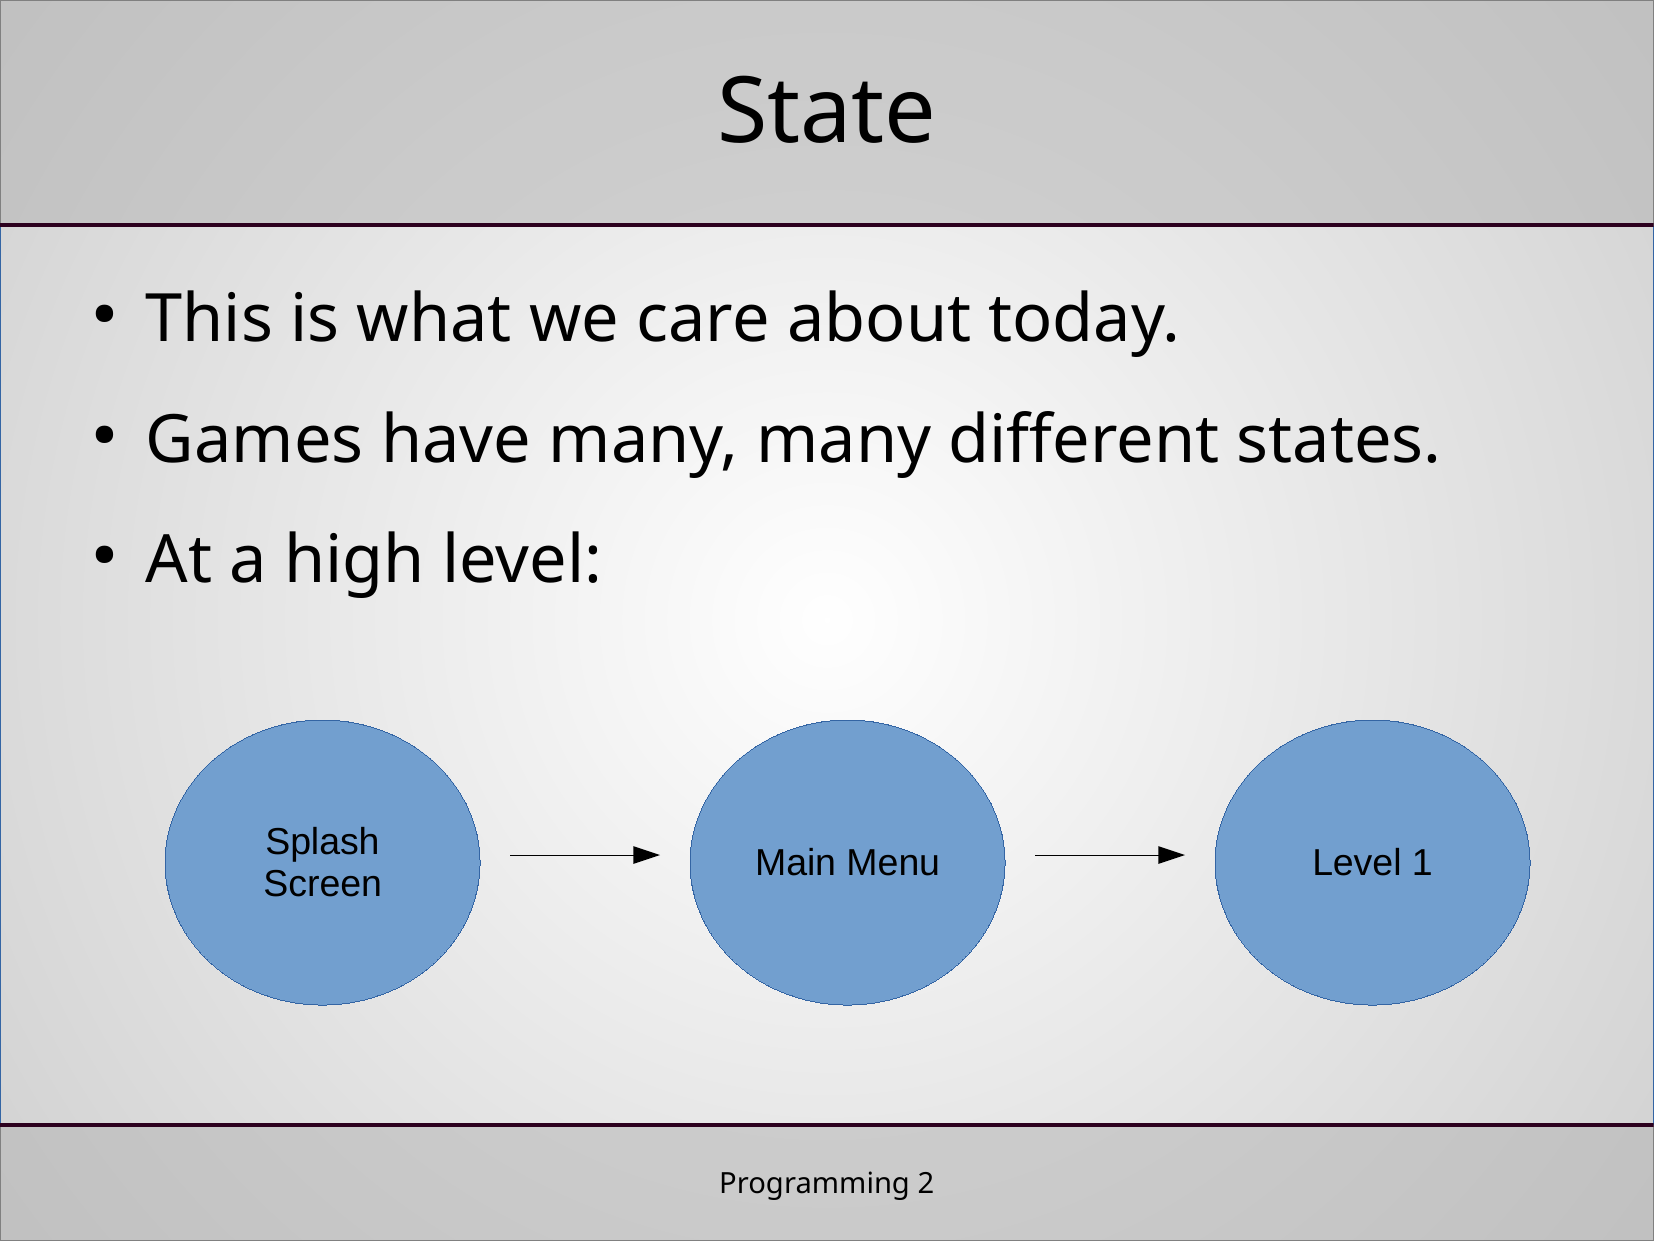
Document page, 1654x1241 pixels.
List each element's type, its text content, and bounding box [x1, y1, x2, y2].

text_box Splash Screen [165, 720, 481, 1006]
list This is what we care about today. Games have many, many different states. At a high level: [75, 270, 1571, 1075]
text_box Main Menu [690, 720, 1006, 1006]
title State [82, 34, 1571, 181]
text_box Level 1 [1215, 720, 1531, 1006]
